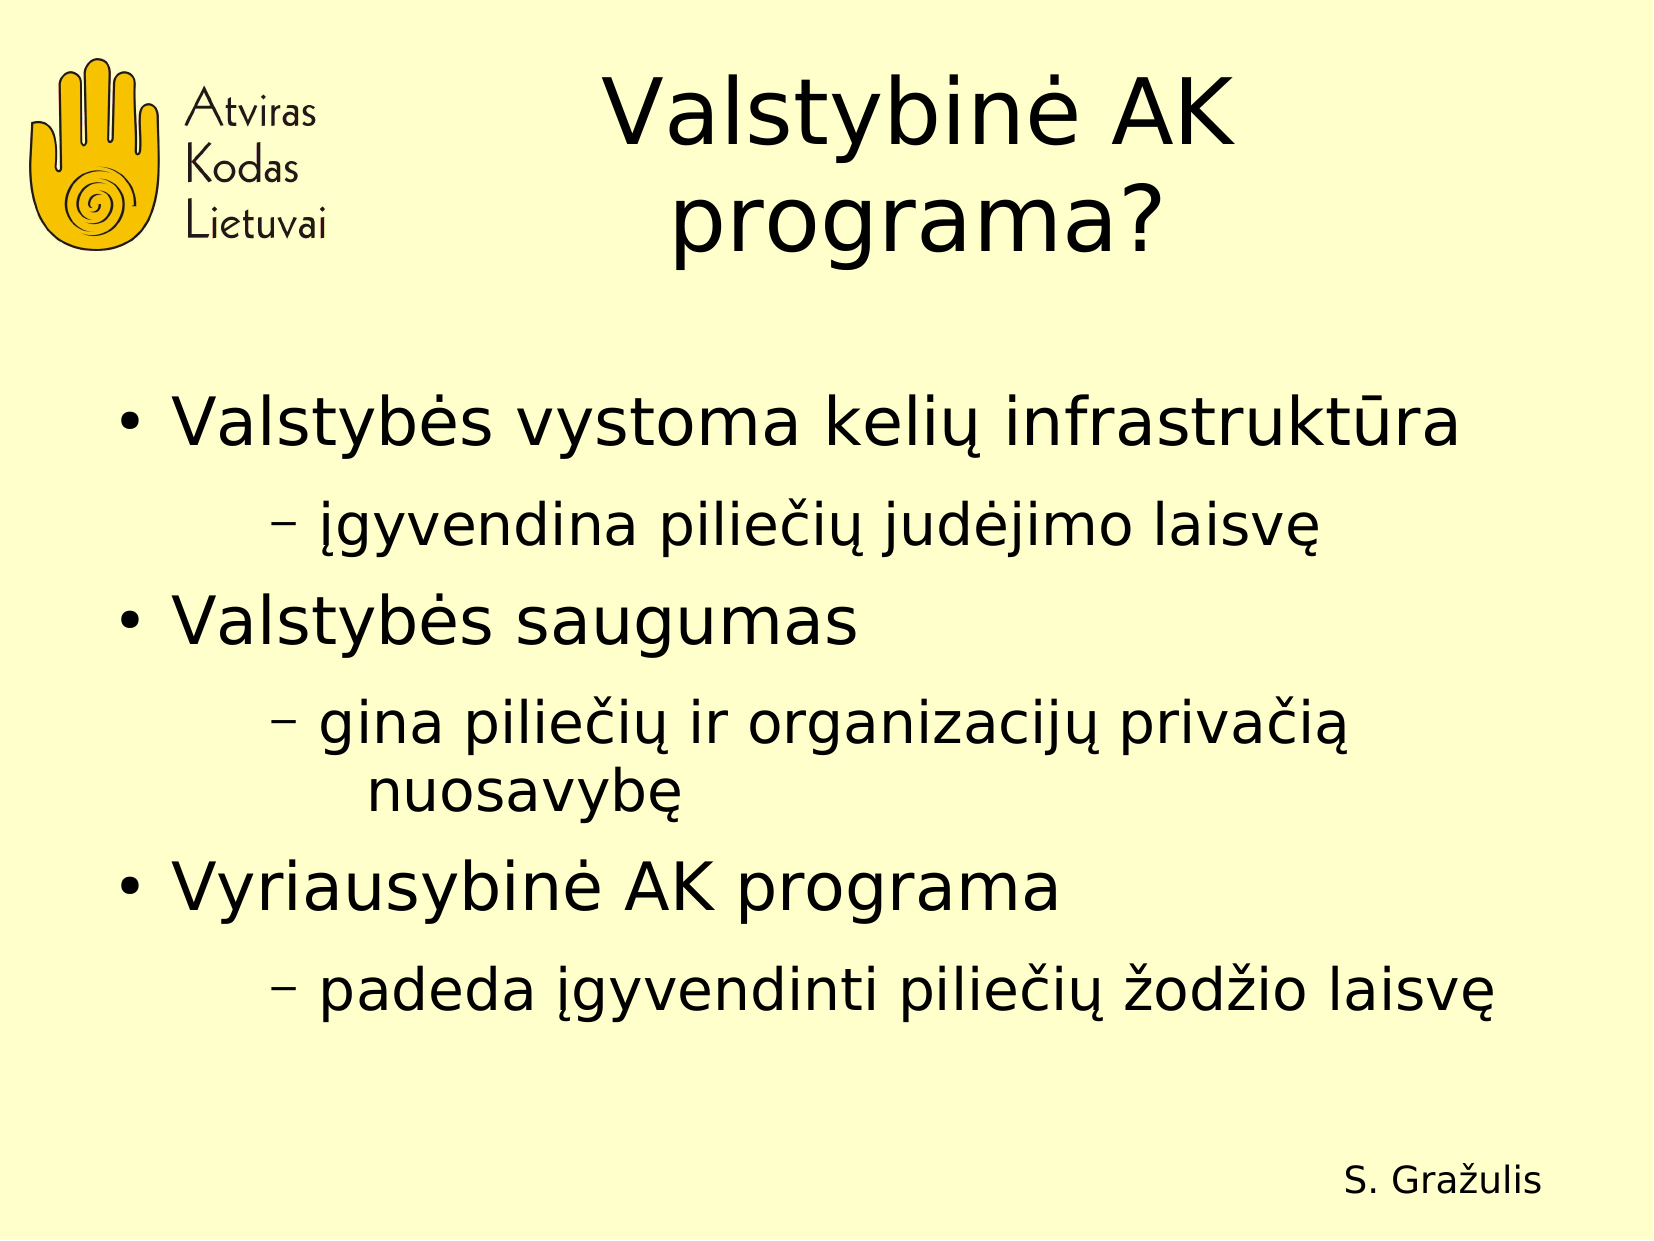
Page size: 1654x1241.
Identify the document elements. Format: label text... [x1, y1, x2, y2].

title Valstybinė AK programa? [413, 54, 1424, 278]
picture [29, 58, 325, 251]
list Valstybės vystoma kelių infrastruktūra įgyvendina piliečių judėjimo laisvę Valstybės saugumas gina piliečių ir organizacijų privačią nuosavybę Vyriausybinė AK programa padeda įgyvendinti piliečių žodžio laisvę [82, 383, 1571, 1109]
